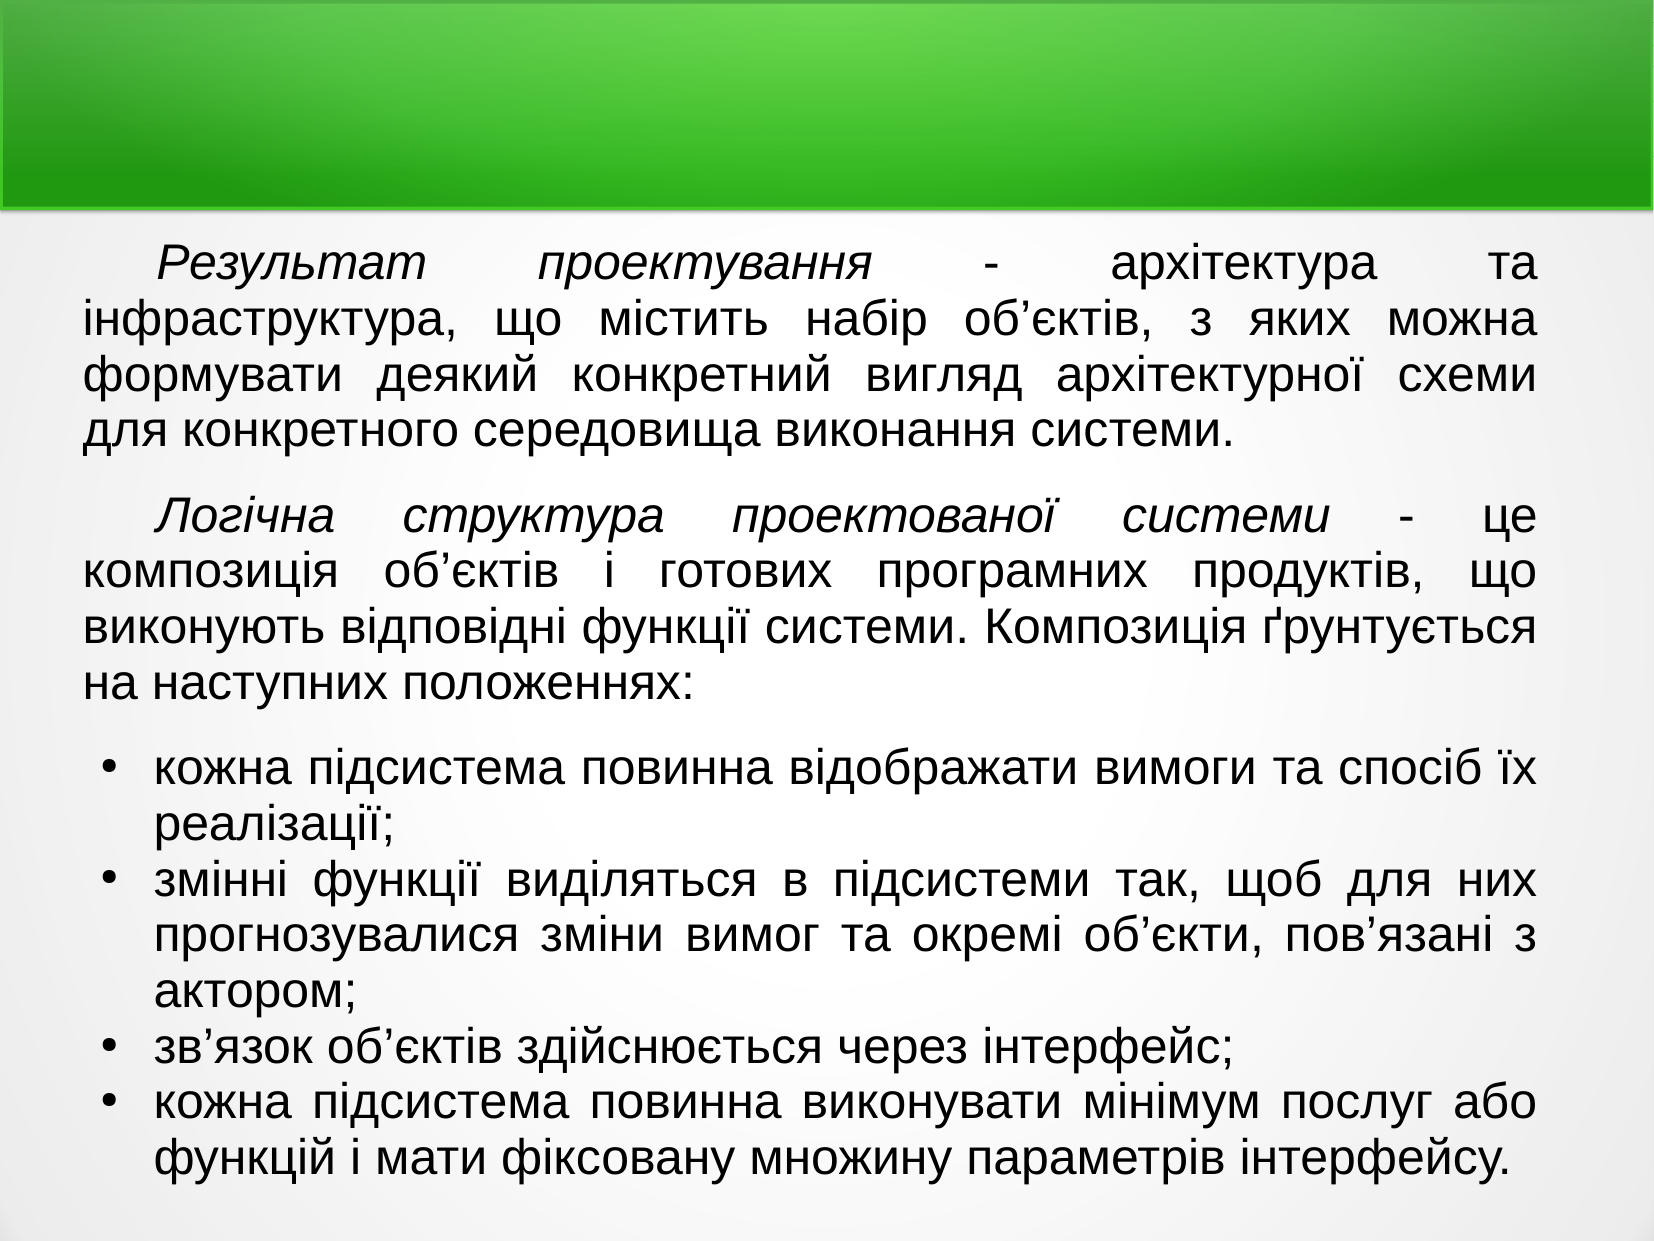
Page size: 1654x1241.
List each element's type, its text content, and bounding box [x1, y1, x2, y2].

list Результат проектування - архітектура та інфраструктура, що містить набір об’єктів, з яких можна формувати деякий конкретний вигляд архітектурної схеми для конкретного середовища виконання сис­теми. Логічна структура проектованої системи - це композиція об’єктів і готових програмних продуктів, що виконують відповідні функції системи. Композиція ґрунтується на наступних положеннях: кожна підсистема повинна відображати вимоги та спосіб їх реалізації; змінні функції виділяться в підсистеми так, щоб для них про­гнозувалися зміни вимог та окремі об’єкти, пов’язані з актором; зв’язок об’єктів здійснюється через інтерфейс; кожна підсистема повинна виконувати мінімум послуг або функцій і мати фіксовану множину параметрів інтерфейсу. [82, 234, 1538, 1199]
